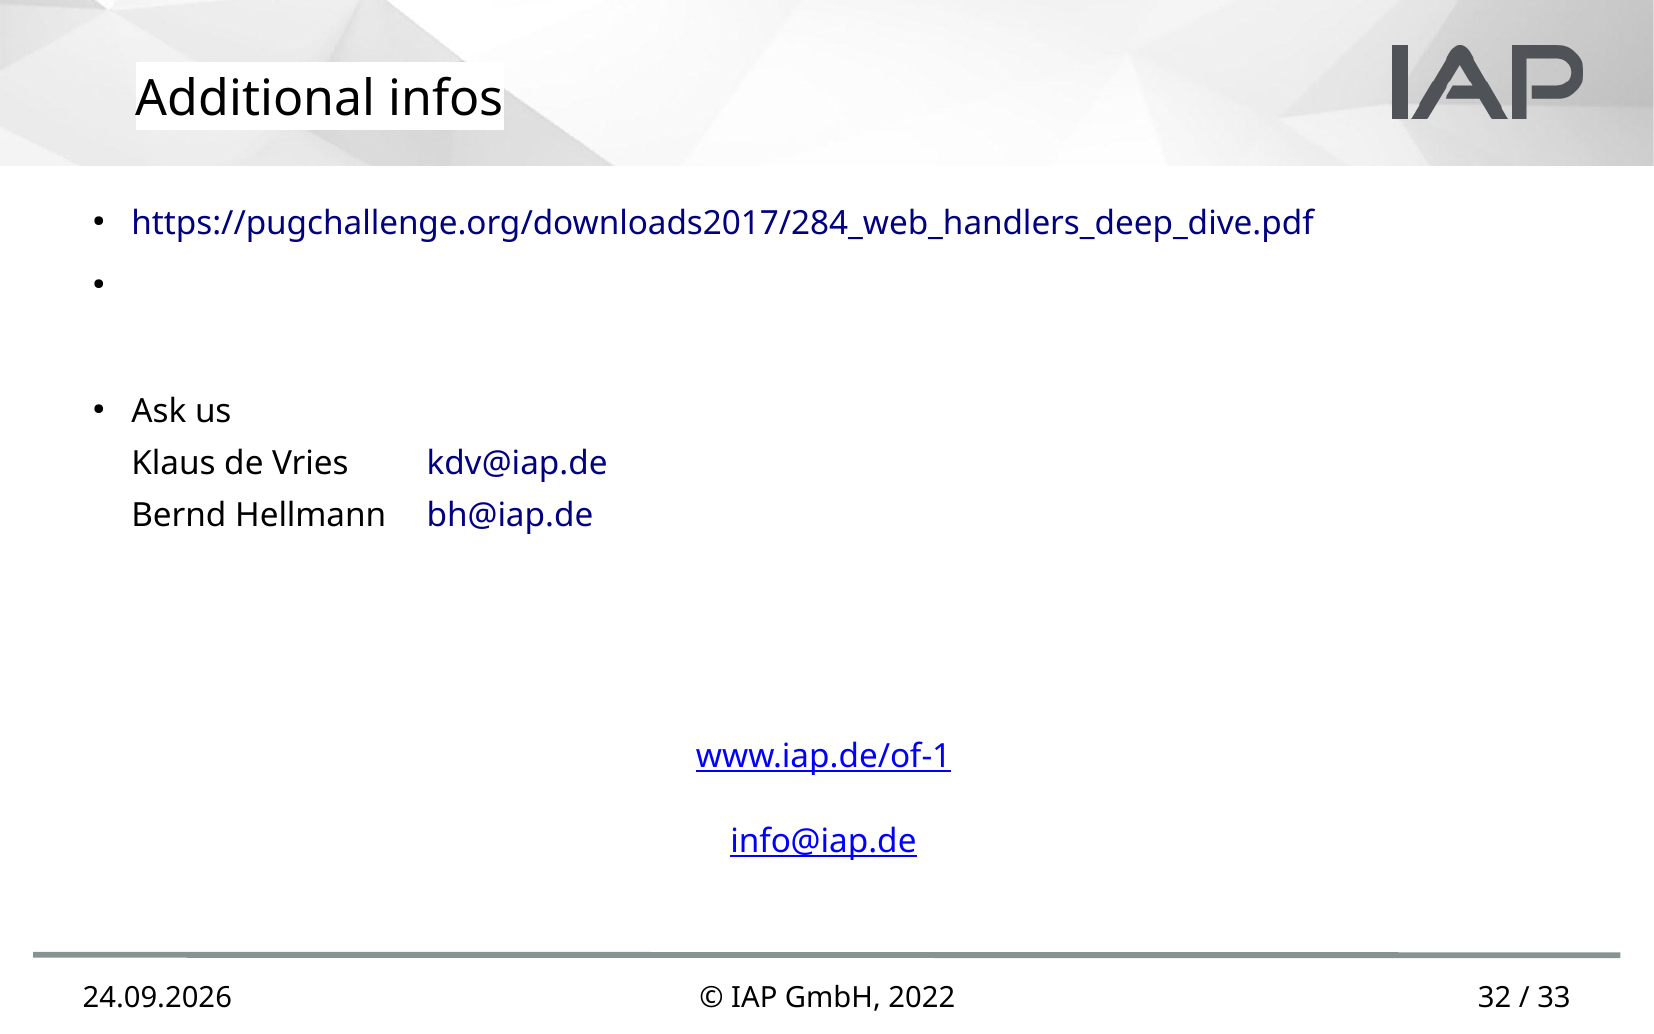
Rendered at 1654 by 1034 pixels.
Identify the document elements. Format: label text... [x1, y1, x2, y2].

picture [0, 0, 1654, 166]
list https://pugchallenge.org/downloads2017/284_web_handlers_deep_dive.pdf Ask us Klaus de Vries kdv@iap.de Bernd Hellmann bh@iap.de [75, 192, 1469, 910]
title Additional infos [135, 41, 1264, 152]
text_box www.iap.de/of-1 info@iap.de [608, 684, 1040, 913]
